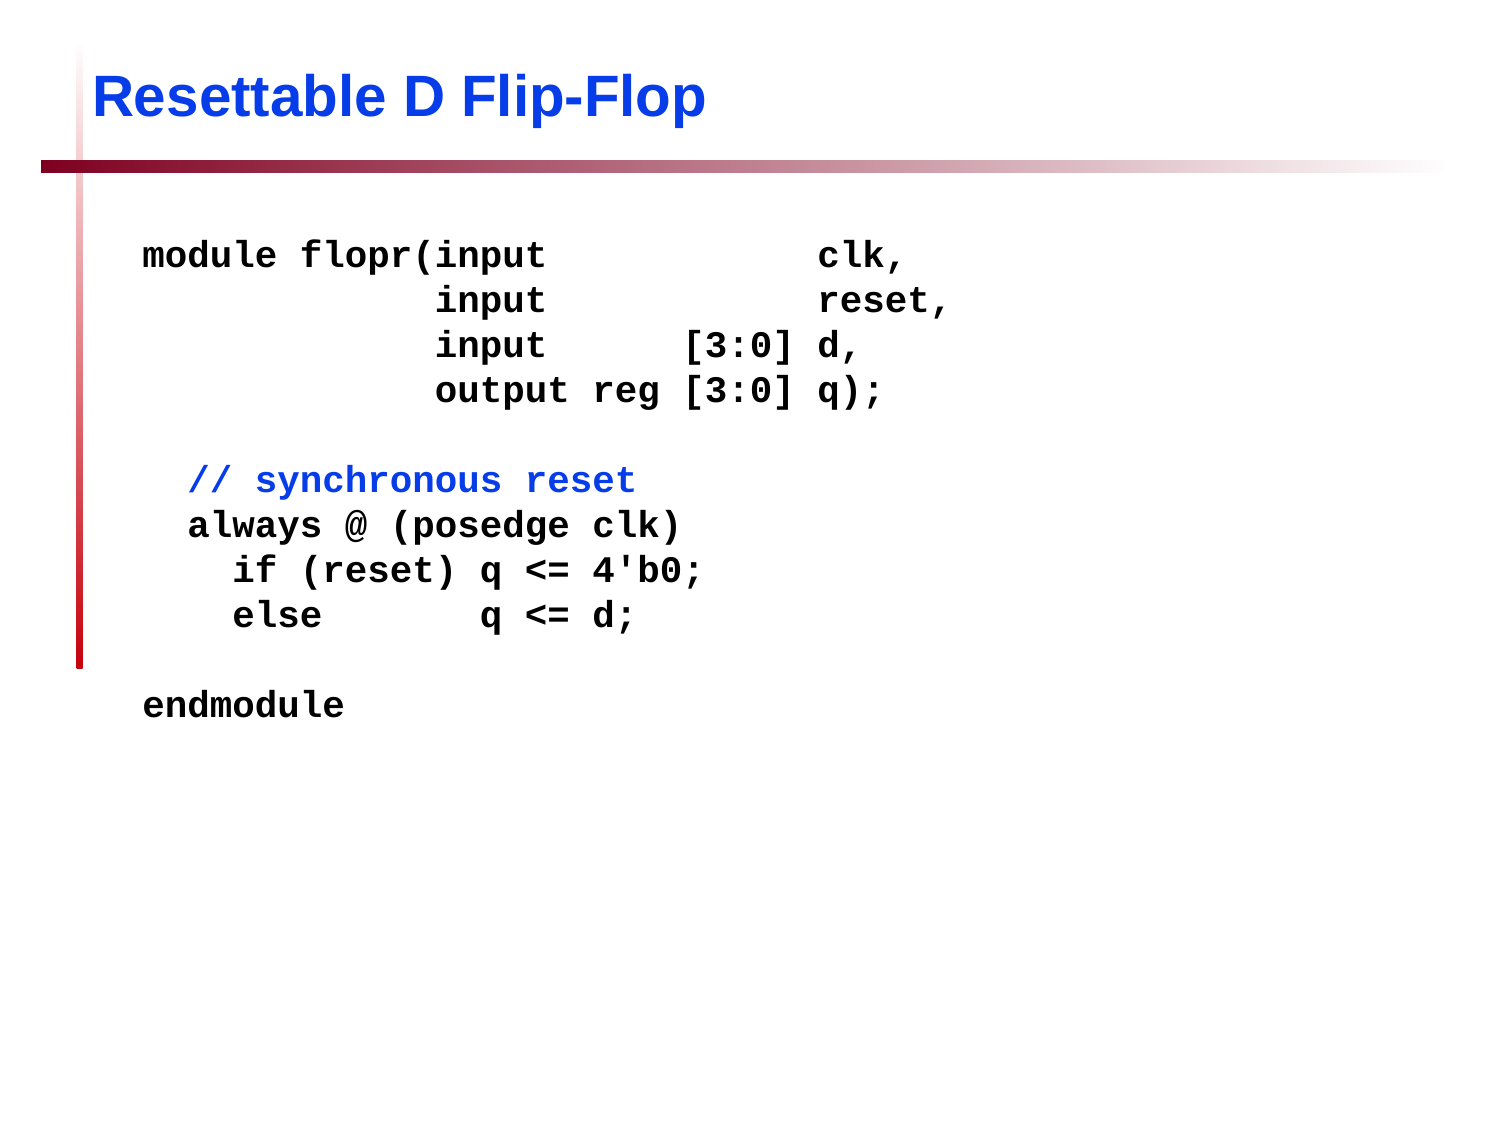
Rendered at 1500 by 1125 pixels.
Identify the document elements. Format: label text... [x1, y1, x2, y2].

title Resettable D Flip-Flop [81, 63, 1357, 261]
text_box module flopr(input clk, input reset, input [3:0] d, output reg [3:0] q); // synchronous reset always @ (posedge clk) if (reset) q <= 4'b0; else q <= d; endmodule [127, 222, 1500, 732]
